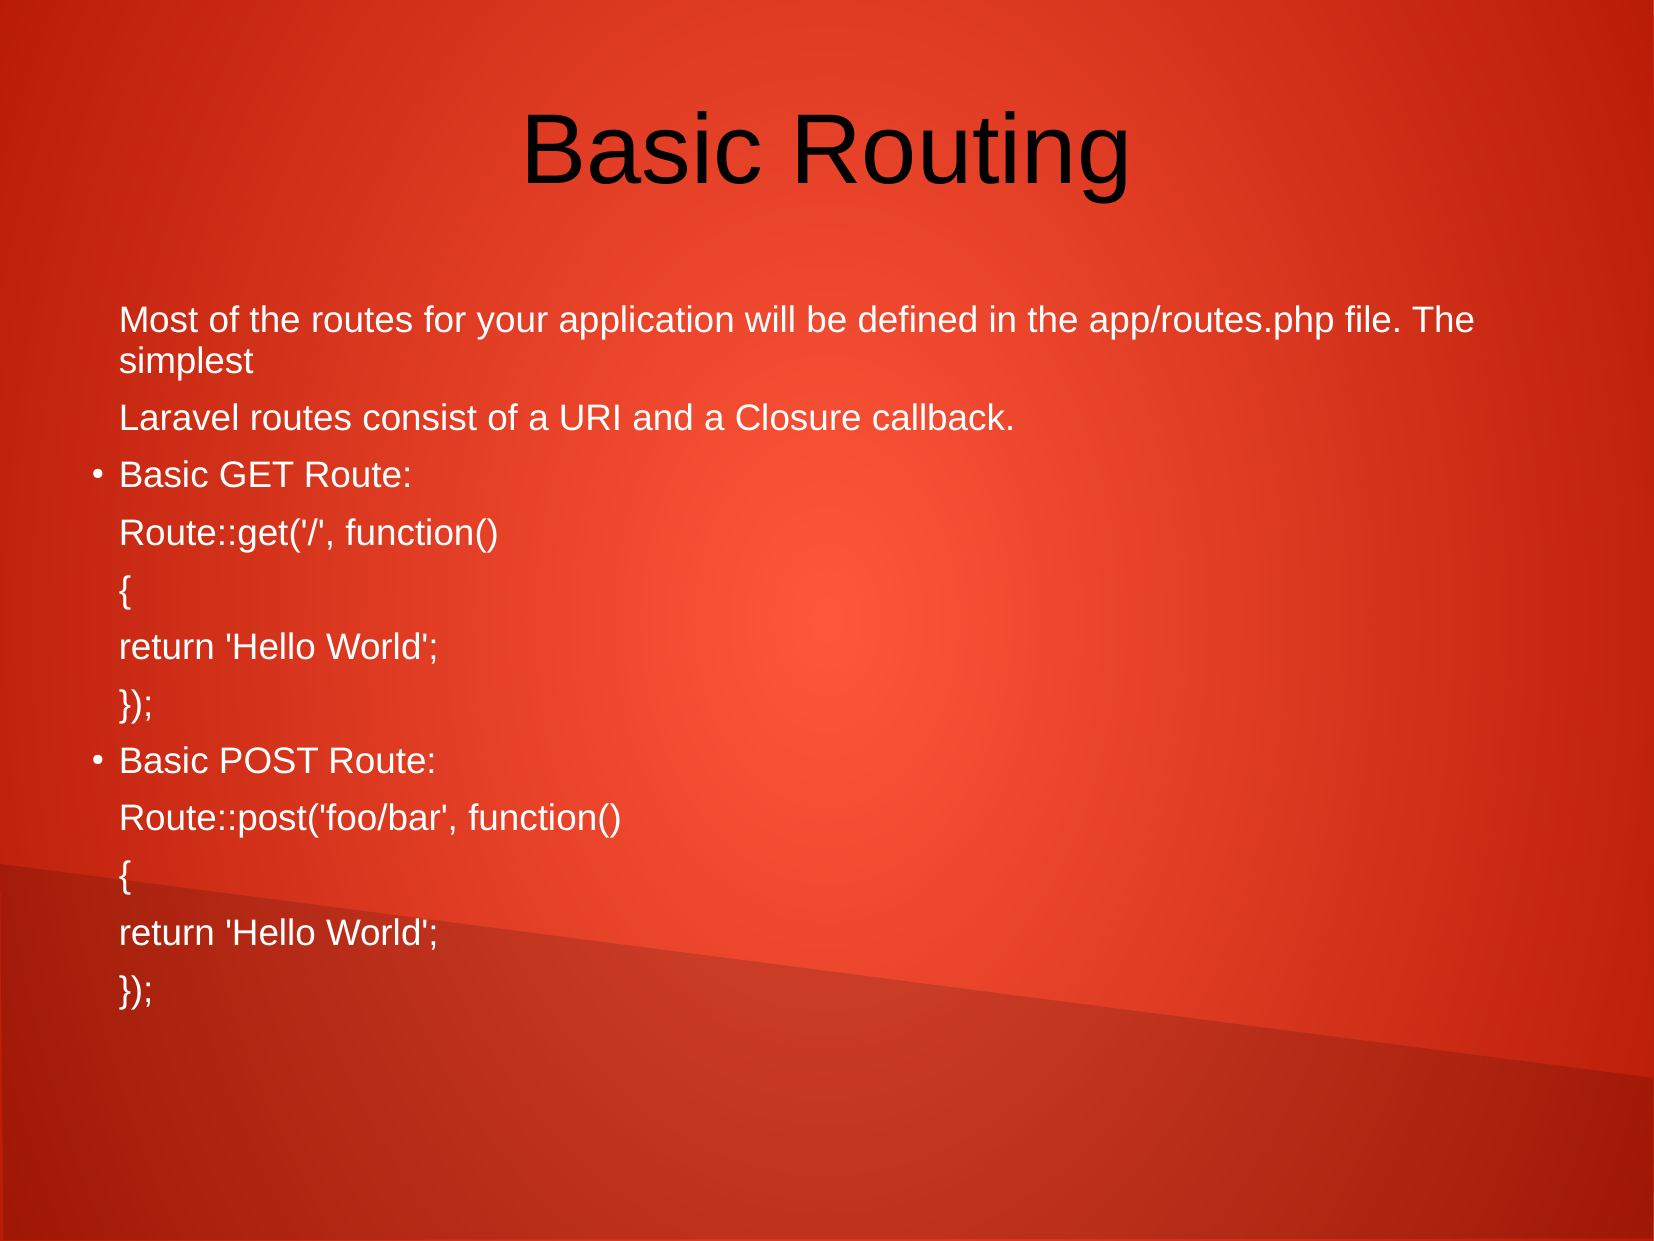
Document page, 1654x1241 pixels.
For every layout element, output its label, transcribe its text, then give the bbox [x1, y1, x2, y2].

title Basic Routing [82, 47, 1571, 252]
list Most of the routes for your application will be defined in the app/routes.php file. The simplest Laravel routes consist of a URI and a Closure callback. Basic GET Route: Route::get('/', function() { return 'Hello World'; }); Basic POST Route: Route::post('foo/bar', function() { return 'Hello World'; }); [82, 299, 1571, 1019]
